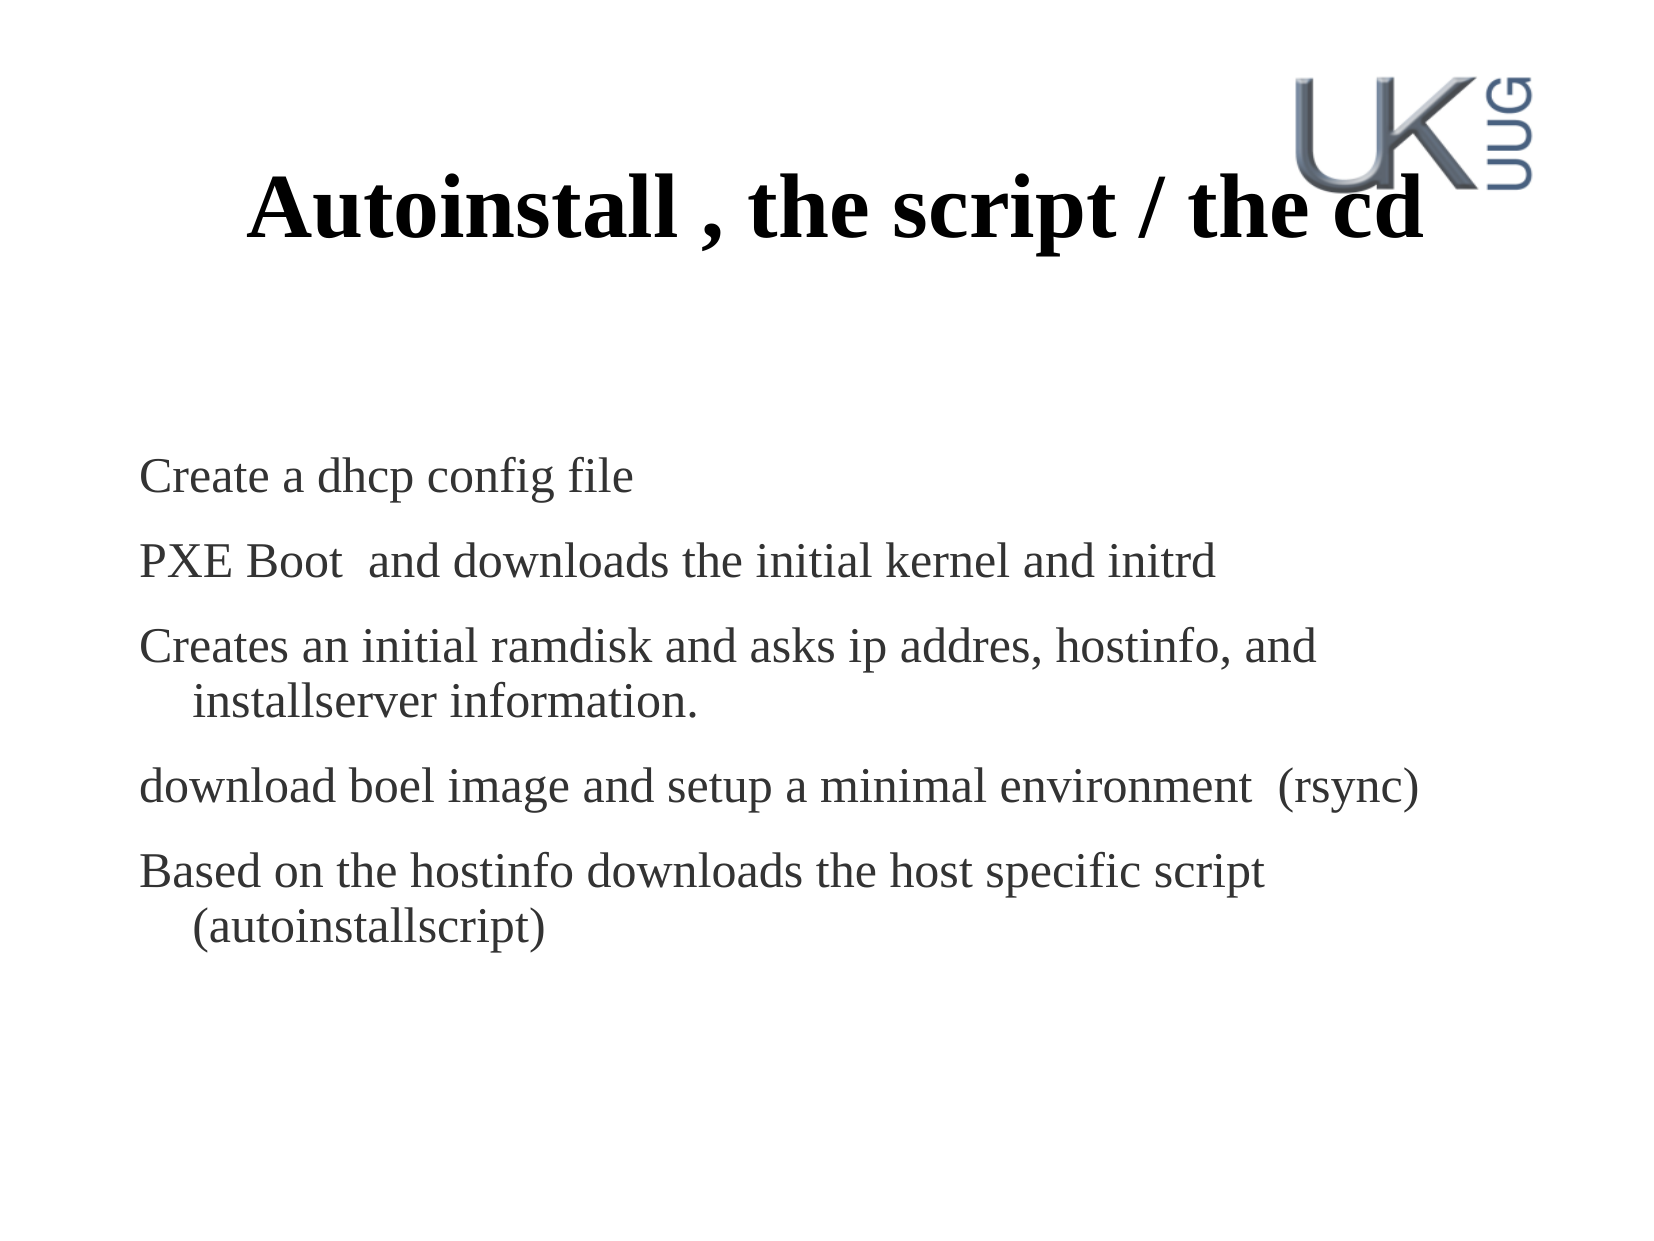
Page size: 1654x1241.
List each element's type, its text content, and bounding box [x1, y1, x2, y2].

list Create a dhcp config file PXE Boot and downloads the initial kernel and initrd Creates an initial ramdisk and asks ip addres, hostinfo, and installserver information. download boel image and setup a minimal environment (rsync) Based on the hostinfo downloads the host specific script (autoinstallscript) [121, 344, 1534, 1127]
picture [1289, 74, 1538, 196]
title Autoinstall , the script / the cd [121, 102, 1534, 311]
